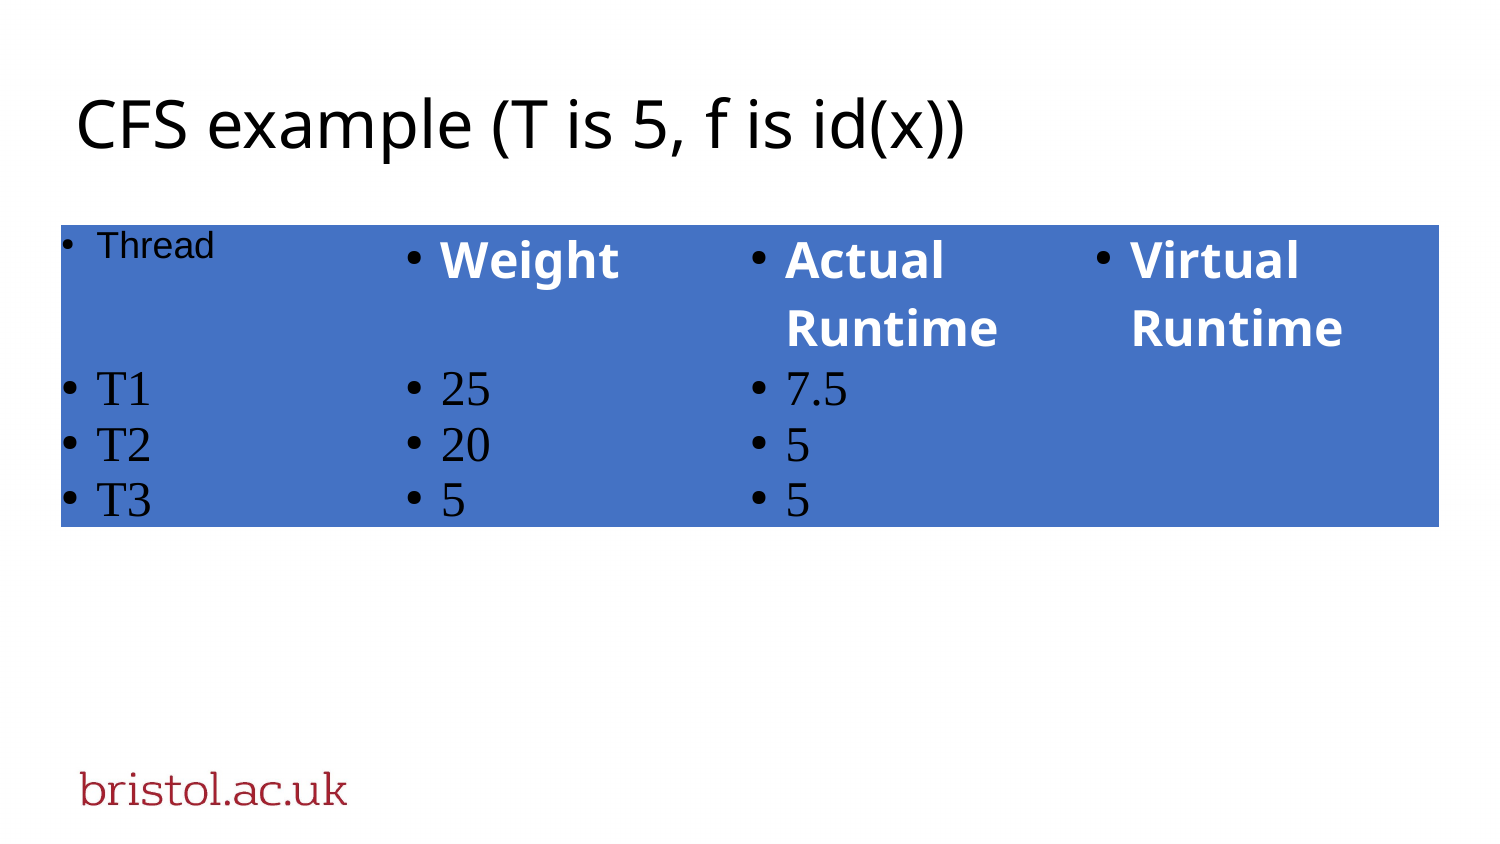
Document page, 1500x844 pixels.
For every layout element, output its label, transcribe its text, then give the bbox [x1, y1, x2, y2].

table_header Thread [61, 225, 405, 361]
table_cell [1095, 472, 1439, 527]
table_header Virtual Runtime [1095, 225, 1439, 361]
table_cell [1095, 361, 1439, 417]
table_header Actual Runtime [750, 225, 1095, 361]
table_cell 7.5 [750, 361, 1095, 417]
table_cell 5 [750, 472, 1095, 527]
table_cell 5 [750, 417, 1095, 472]
table_cell 25 [405, 361, 750, 417]
title CFS example (T is 5, f is id(x)) [60, 44, 1440, 209]
table_cell 20 [405, 417, 750, 472]
table_cell [1095, 417, 1439, 472]
table_cell 5 [405, 472, 750, 527]
table_header Weight [405, 225, 750, 361]
table_cell T1 [61, 361, 405, 417]
table_cell T2 [61, 417, 405, 472]
table_cell T3 [61, 472, 405, 527]
